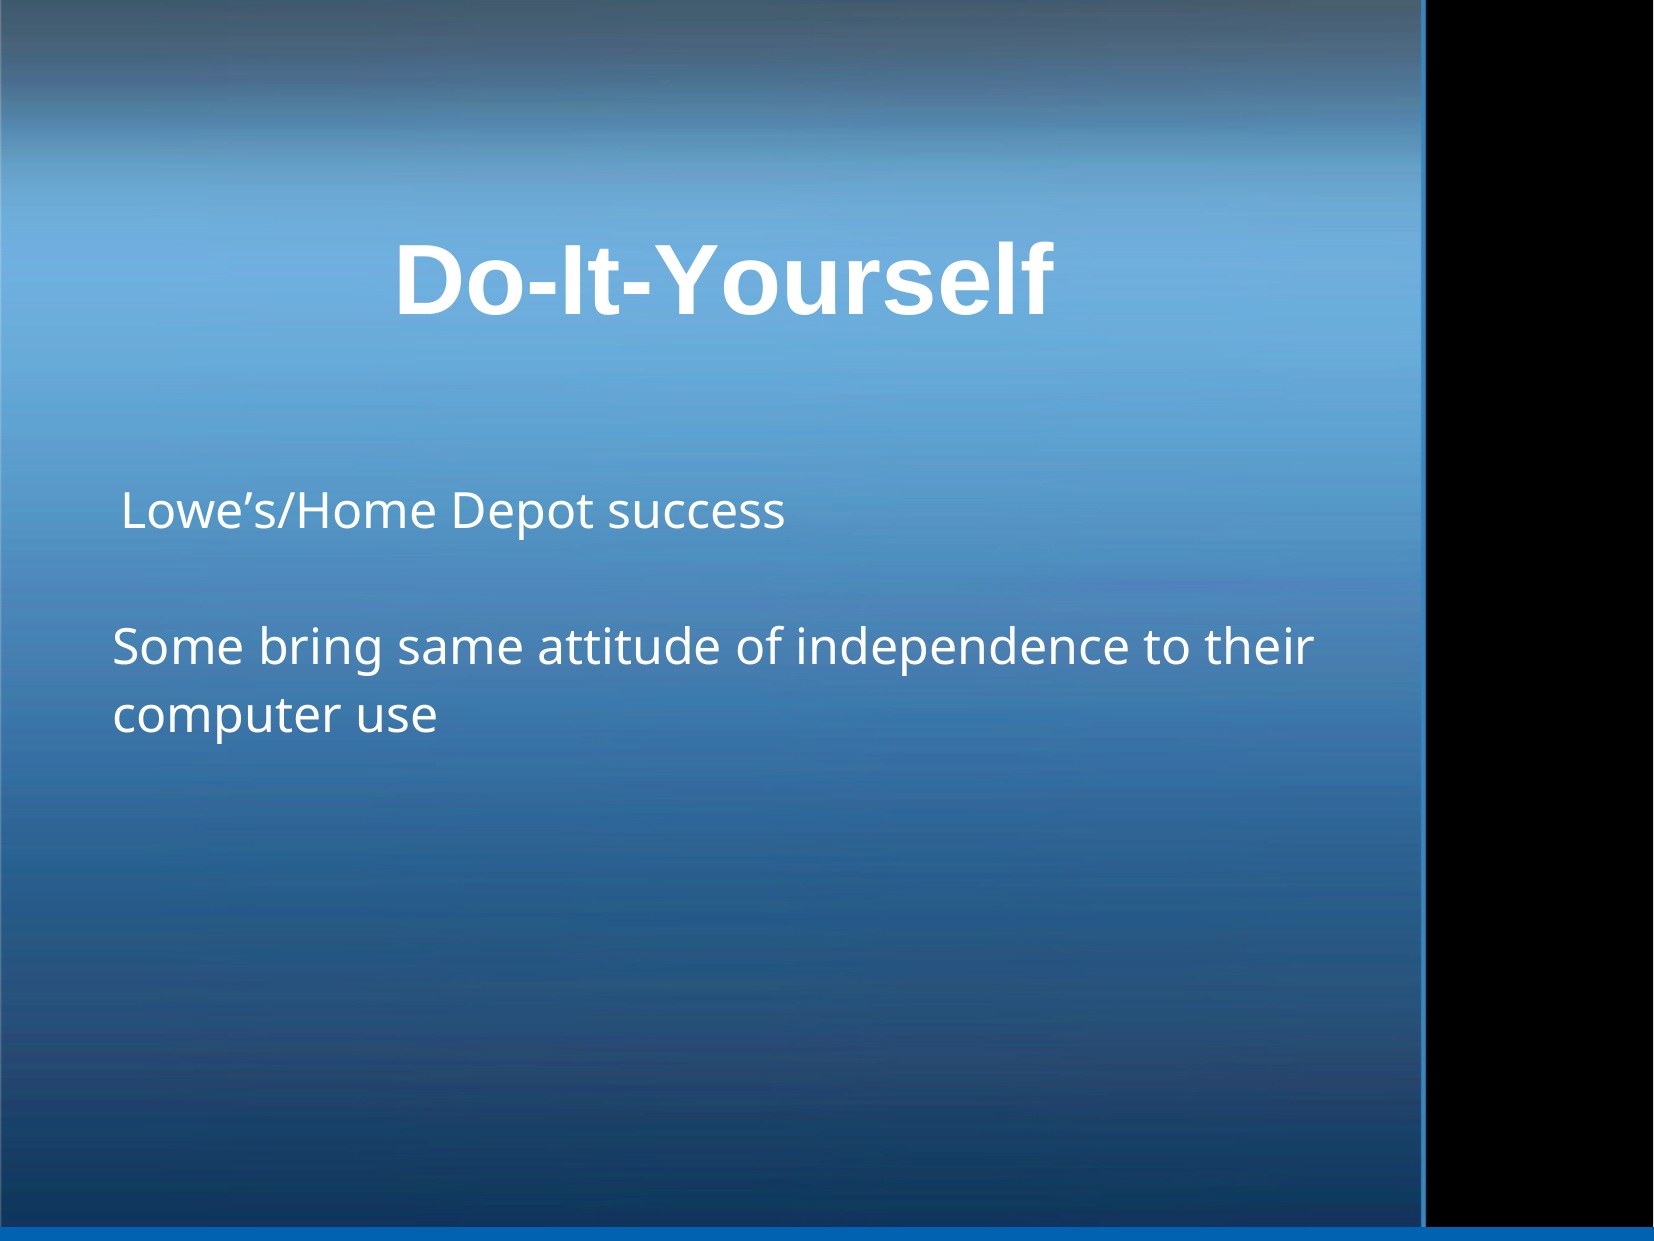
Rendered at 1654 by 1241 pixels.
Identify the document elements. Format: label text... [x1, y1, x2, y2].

title Lowe’s/Home Depot success Some bring same attitude of independence to their computer use [112, 359, 1351, 863]
title Do-It-Yourself [0, 176, 1448, 384]
picture [0, 0, 1654, 1227]
